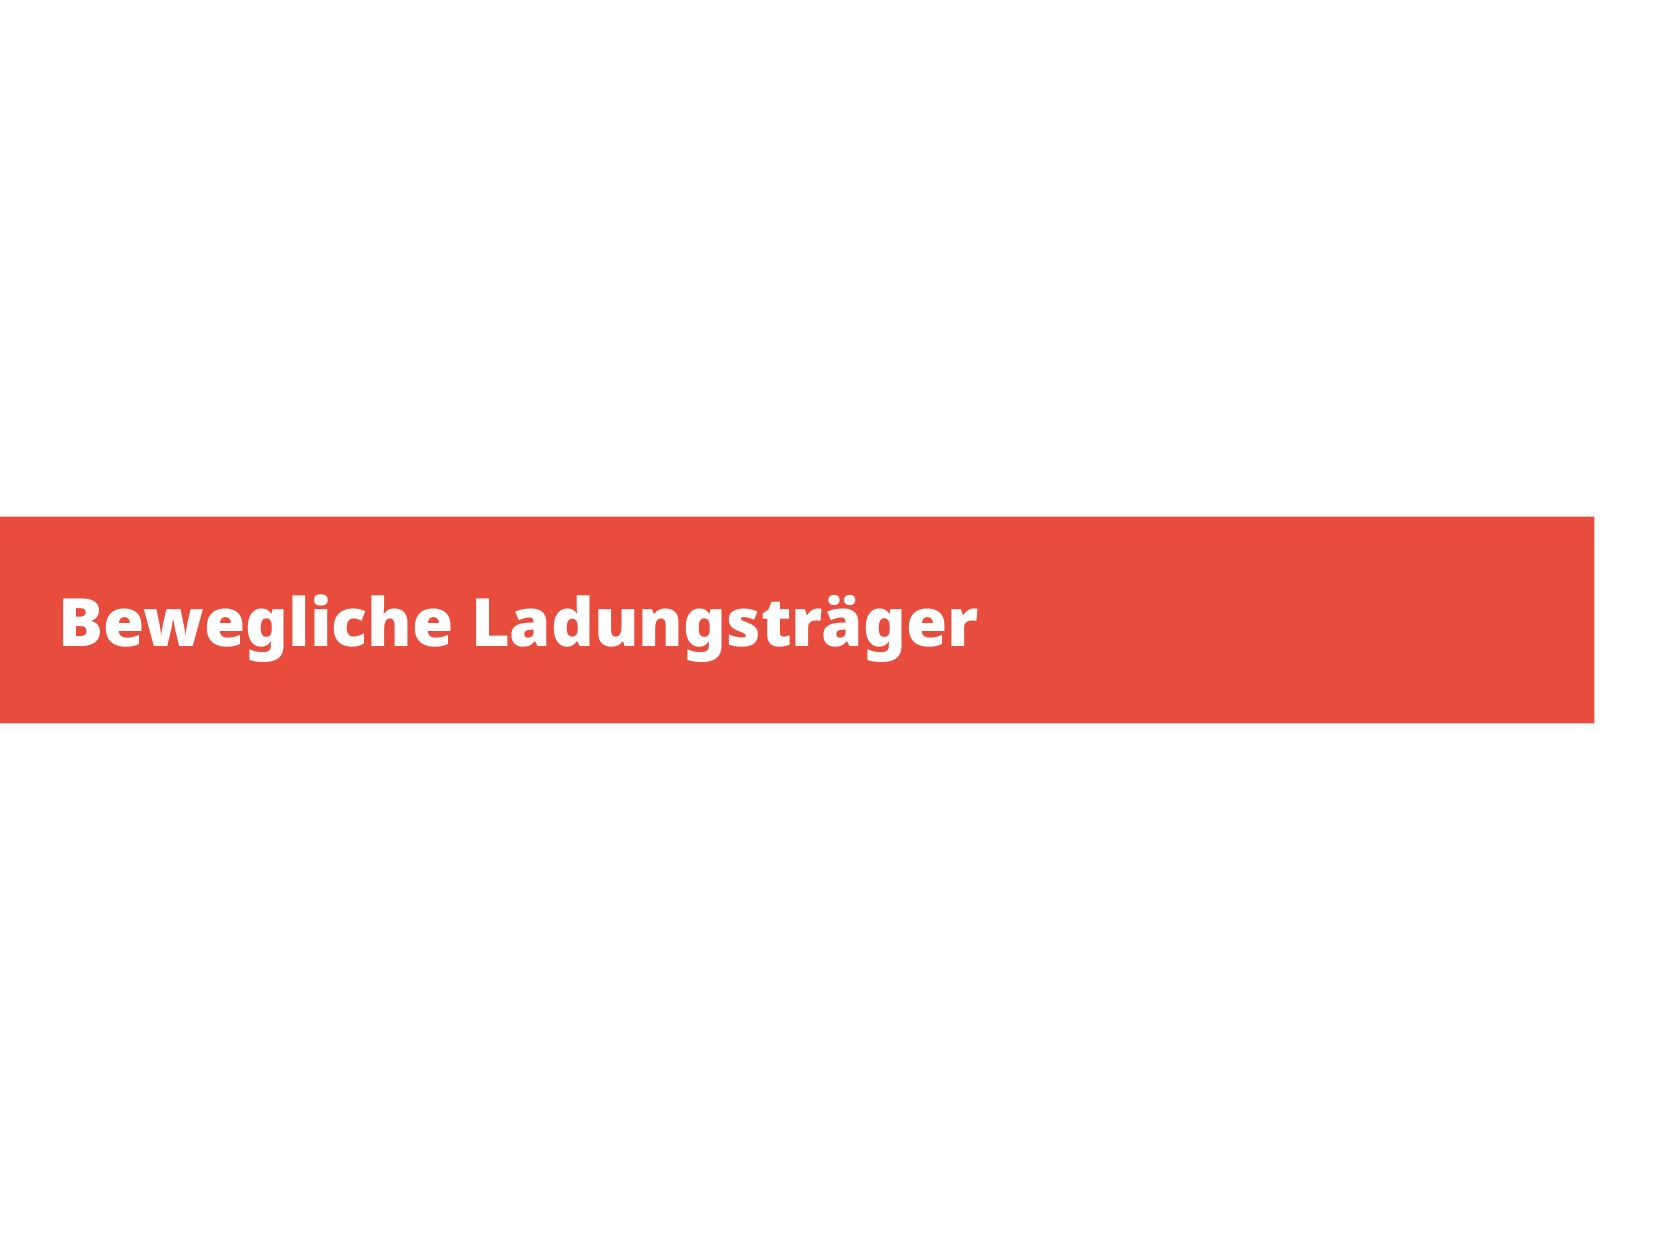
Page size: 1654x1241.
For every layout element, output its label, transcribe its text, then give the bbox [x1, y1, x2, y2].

title Bewegliche Ladungsträger [59, 546, 1595, 694]
